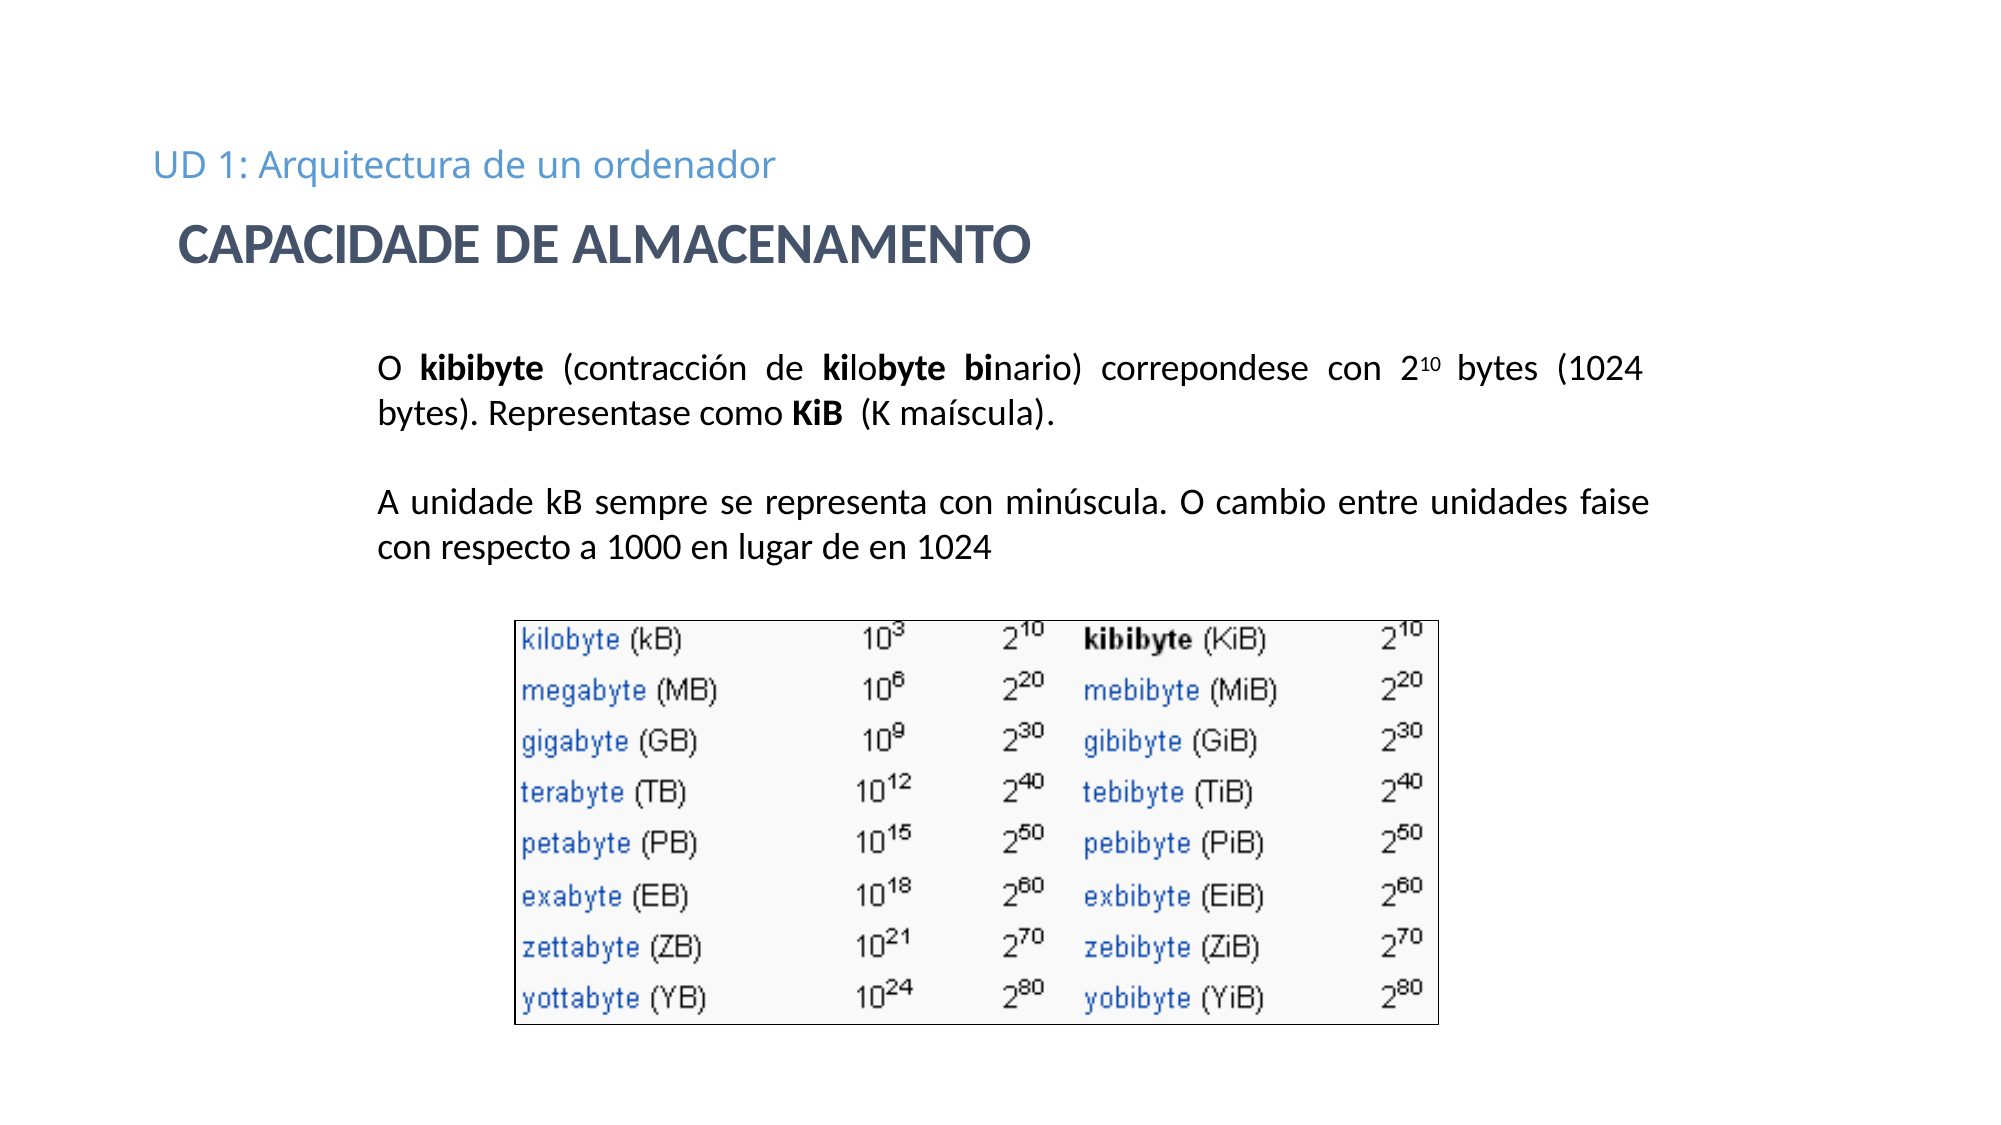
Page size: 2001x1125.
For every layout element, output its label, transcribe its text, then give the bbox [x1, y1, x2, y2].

picture [516, 621, 1438, 1024]
list O kibibyte (contracción de kilobyte binario) correpondese con 210 bytes (1024 bytes). Representase como KiB (K maíscula). A unidade kB sempre se representa con minúscula. O cambio entre unidades faise con respecto a 1000 en lugar de en 1024 [333, 341, 1667, 981]
text_box UD 1: Arquitectura de un ordenador [150, 139, 1146, 187]
title CAPACIDADE DE ALMACENAMENTO [129, 202, 1749, 393]
